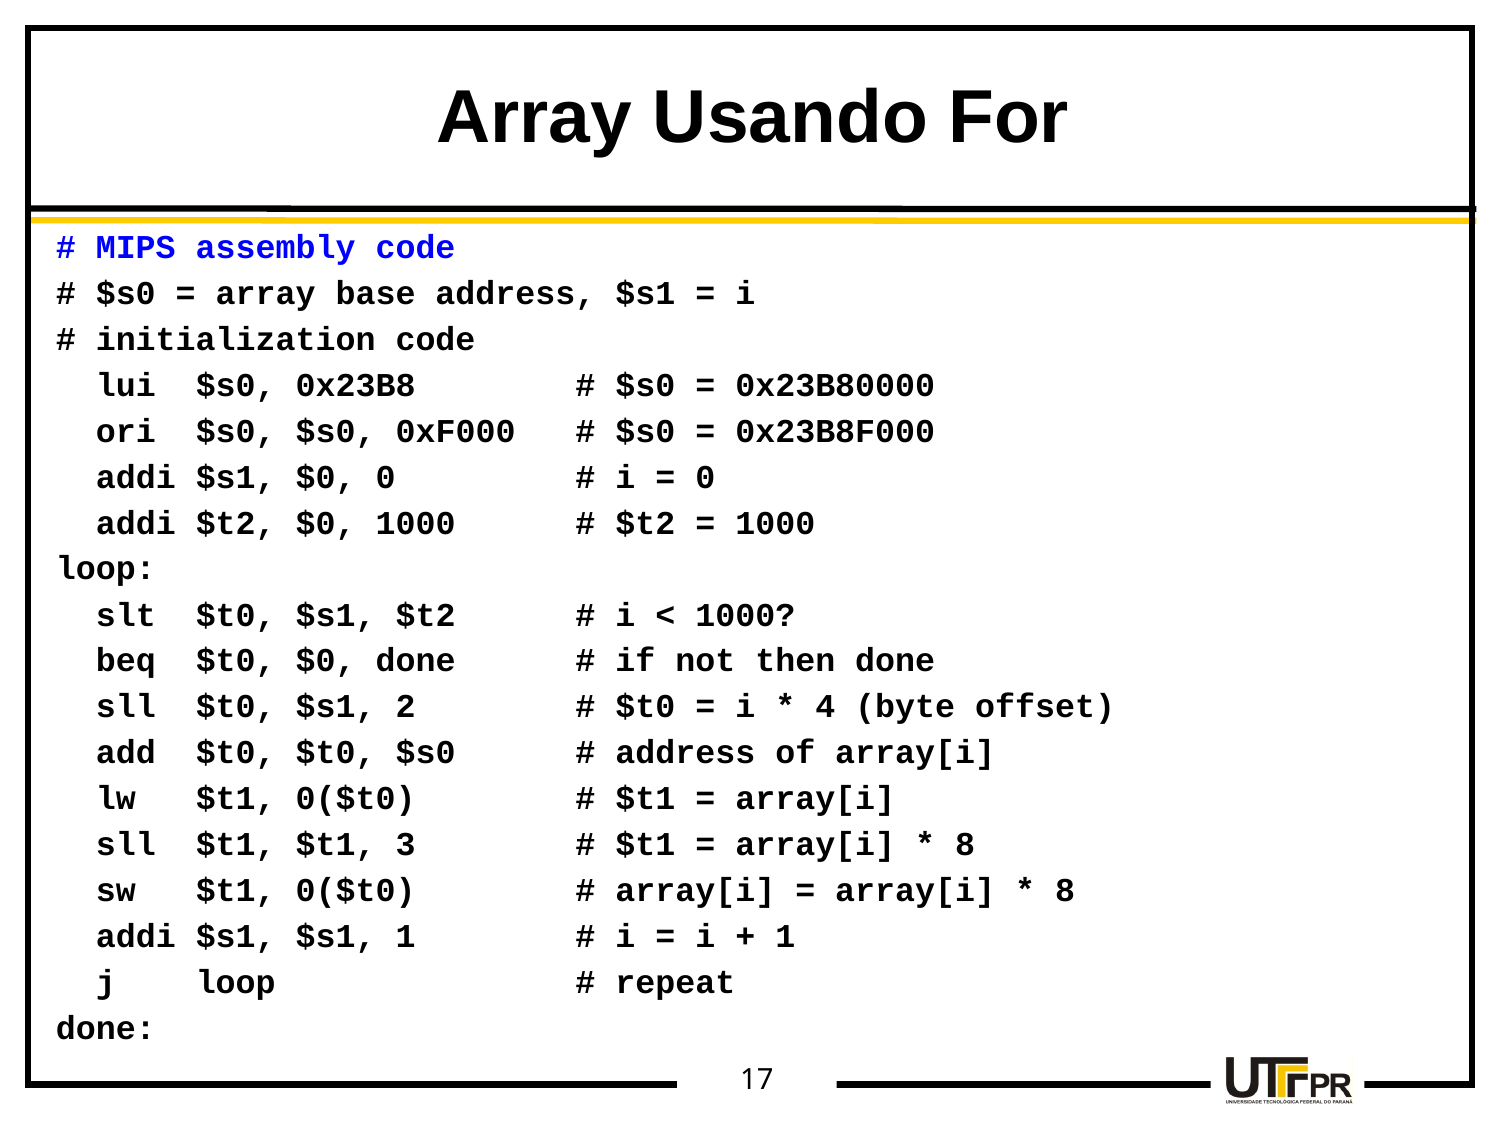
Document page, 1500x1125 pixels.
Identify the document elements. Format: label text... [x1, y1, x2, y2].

picture [1225, 1062, 1353, 1104]
title Array Usando For [29, 29, 1477, 207]
list # MIPS assembly code # $s0 = array base address, $s1 = i # initialization code lui $s0, 0x23B8 # $s0 = 0x23B80000 ori $s0, $s0, 0xF000 # $s0 = 0x23B8F000 addi $s1, $0, 0 # i = 0 addi $t2, $0, 1000 # $t2 = 1000 loop: slt $t0, $s1, $t2 # i < 1000? beq $t0, $0, done # if not then done sll $t0, $s1, 2 # $t0 = i * 4 (byte offset) add $t0, $t0, $s0 # address of array[i] lw $t1, 0($t0) # $t1 = array[i] sll $t1, $t1, 3 # $t1 = array[i] * 8 sw $t1, 0($t0) # array[i] = array[i] * 8 addi $s1, $s1, 1 # i = i + 1 j loop # repeat done: [41, 225, 1447, 1062]
